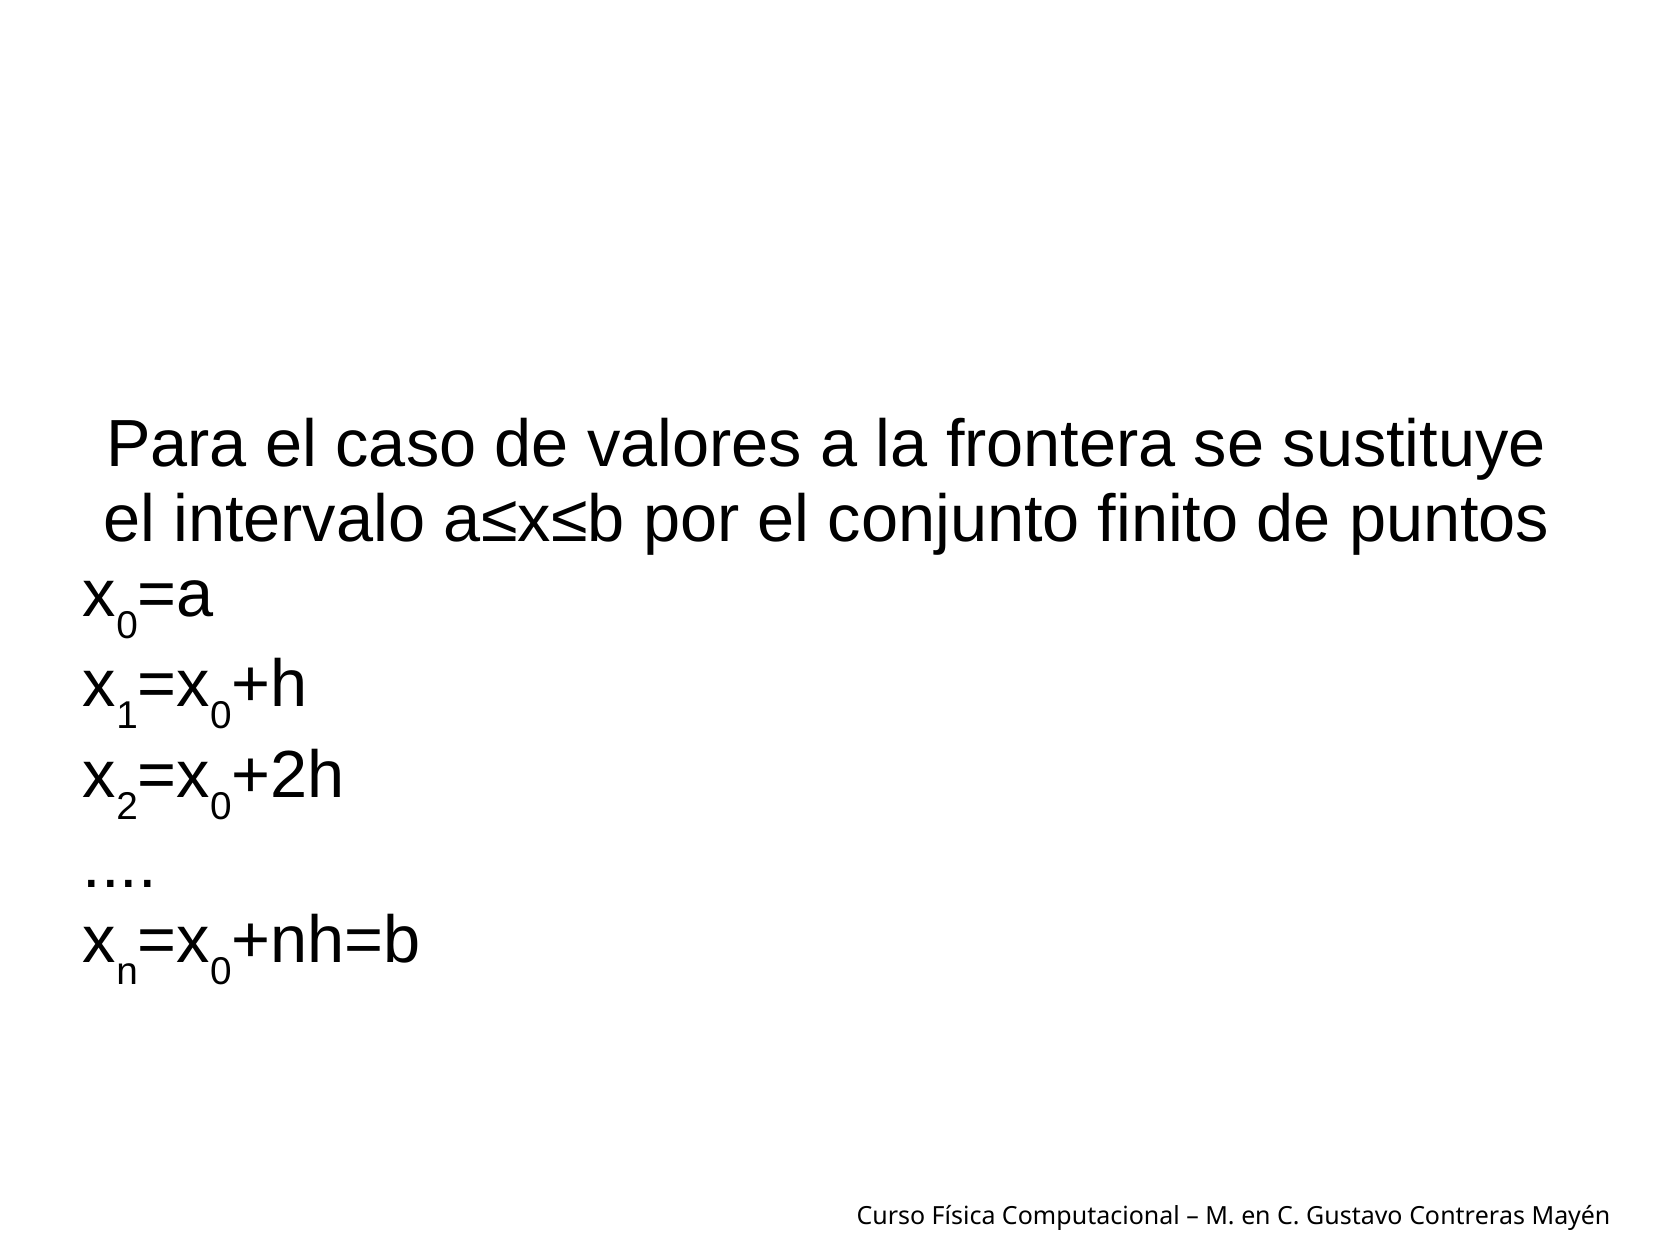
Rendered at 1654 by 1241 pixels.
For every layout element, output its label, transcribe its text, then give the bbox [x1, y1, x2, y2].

subtitle Para el caso de valores a la frontera se sustituye el intervalo a≤x≤b por el conjunto finito de puntos x0=a x1=x0+h x2=x0+2h .... xn=x0+nh=b [82, 290, 1571, 1109]
